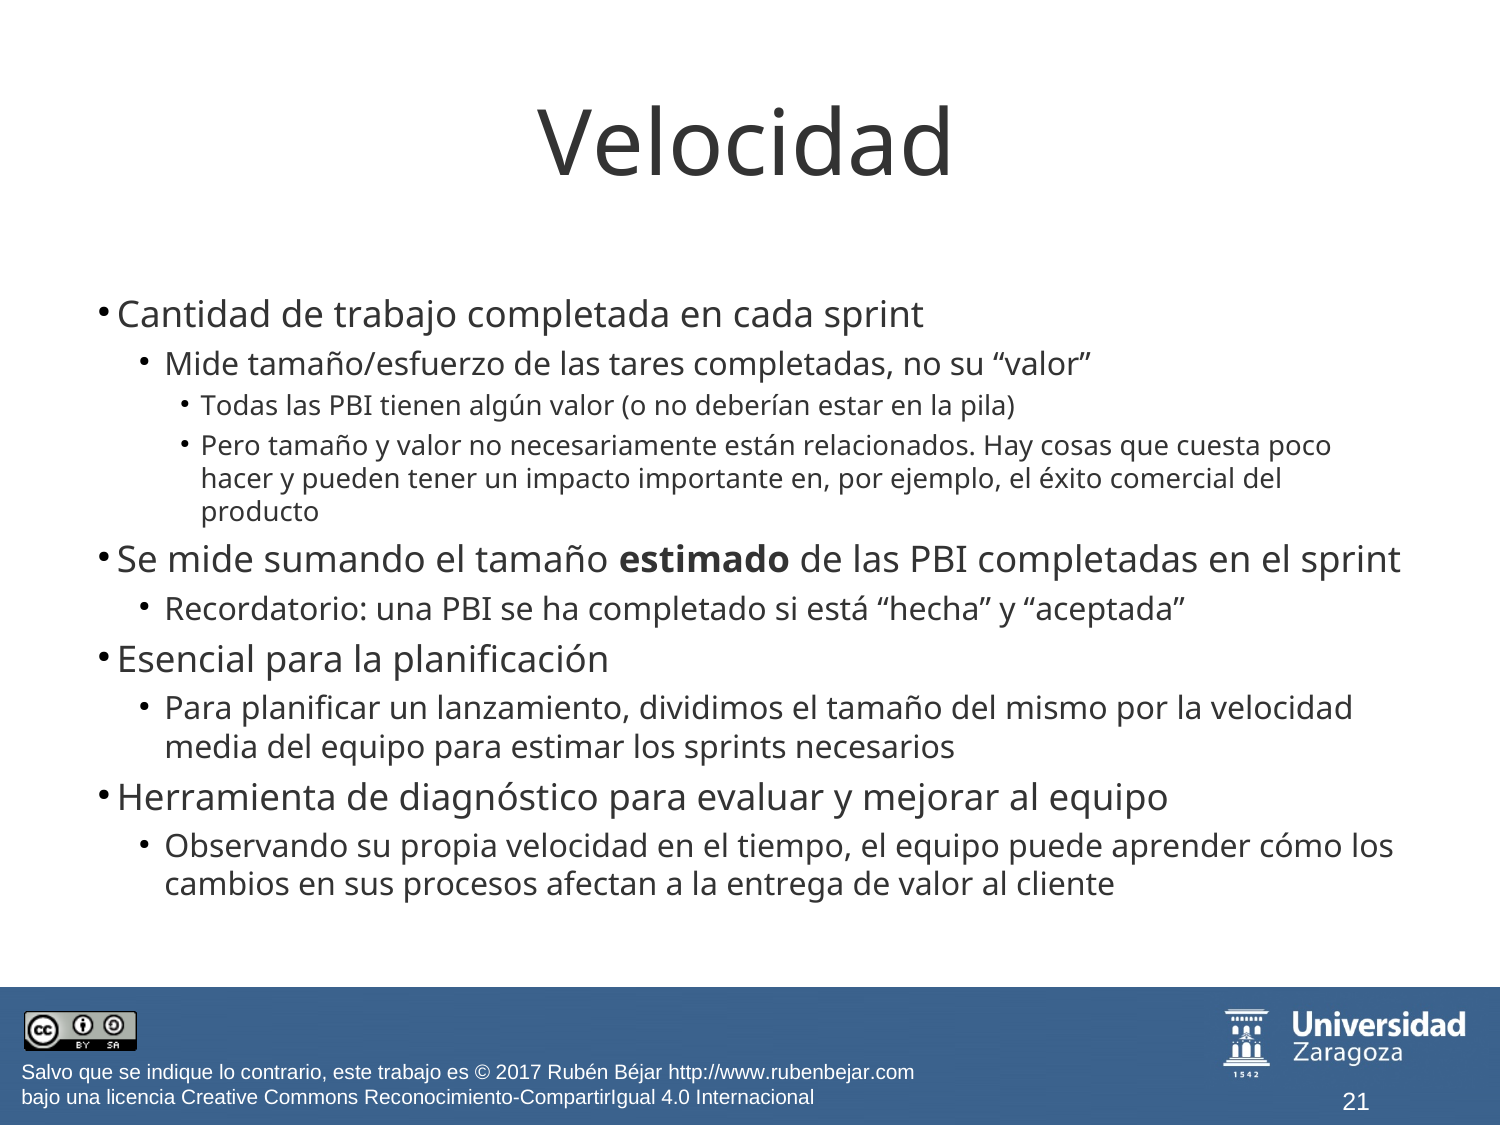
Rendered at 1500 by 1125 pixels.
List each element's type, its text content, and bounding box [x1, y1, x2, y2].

title Velocidad [74, 21, 1420, 257]
list Cantidad de trabajo completada en cada sprint Mide tamaño/esfuerzo de las tares completadas, no su “valor” Todas las PBI tienen algún valor (o no deberían estar en la pila) Pero tamaño y valor no necesariamente están relacionados. Hay cosas que cuesta poco hacer y pueden tener un impacto importante en, por ejemplo, el éxito comercial del producto Se mide sumando el tamaño estimado de las PBI completadas en el sprint Recordatorio: una PBI se ha completado si está “hecha” y “aceptada” Esencial para la planificación Para planificar un lanzamiento, dividimos el tamaño del mismo por la velocidad media del equipo para estimar los sprints necesarios Herramienta de diagnóstico para evaluar y mejorar al equipo Observando su propia velocidad en el tiempo, el equipo puede aprender cómo los cambios en sus procesos afectan a la entrega de valor al cliente [82, 283, 1418, 957]
picture [0, 987, 1500, 1125]
